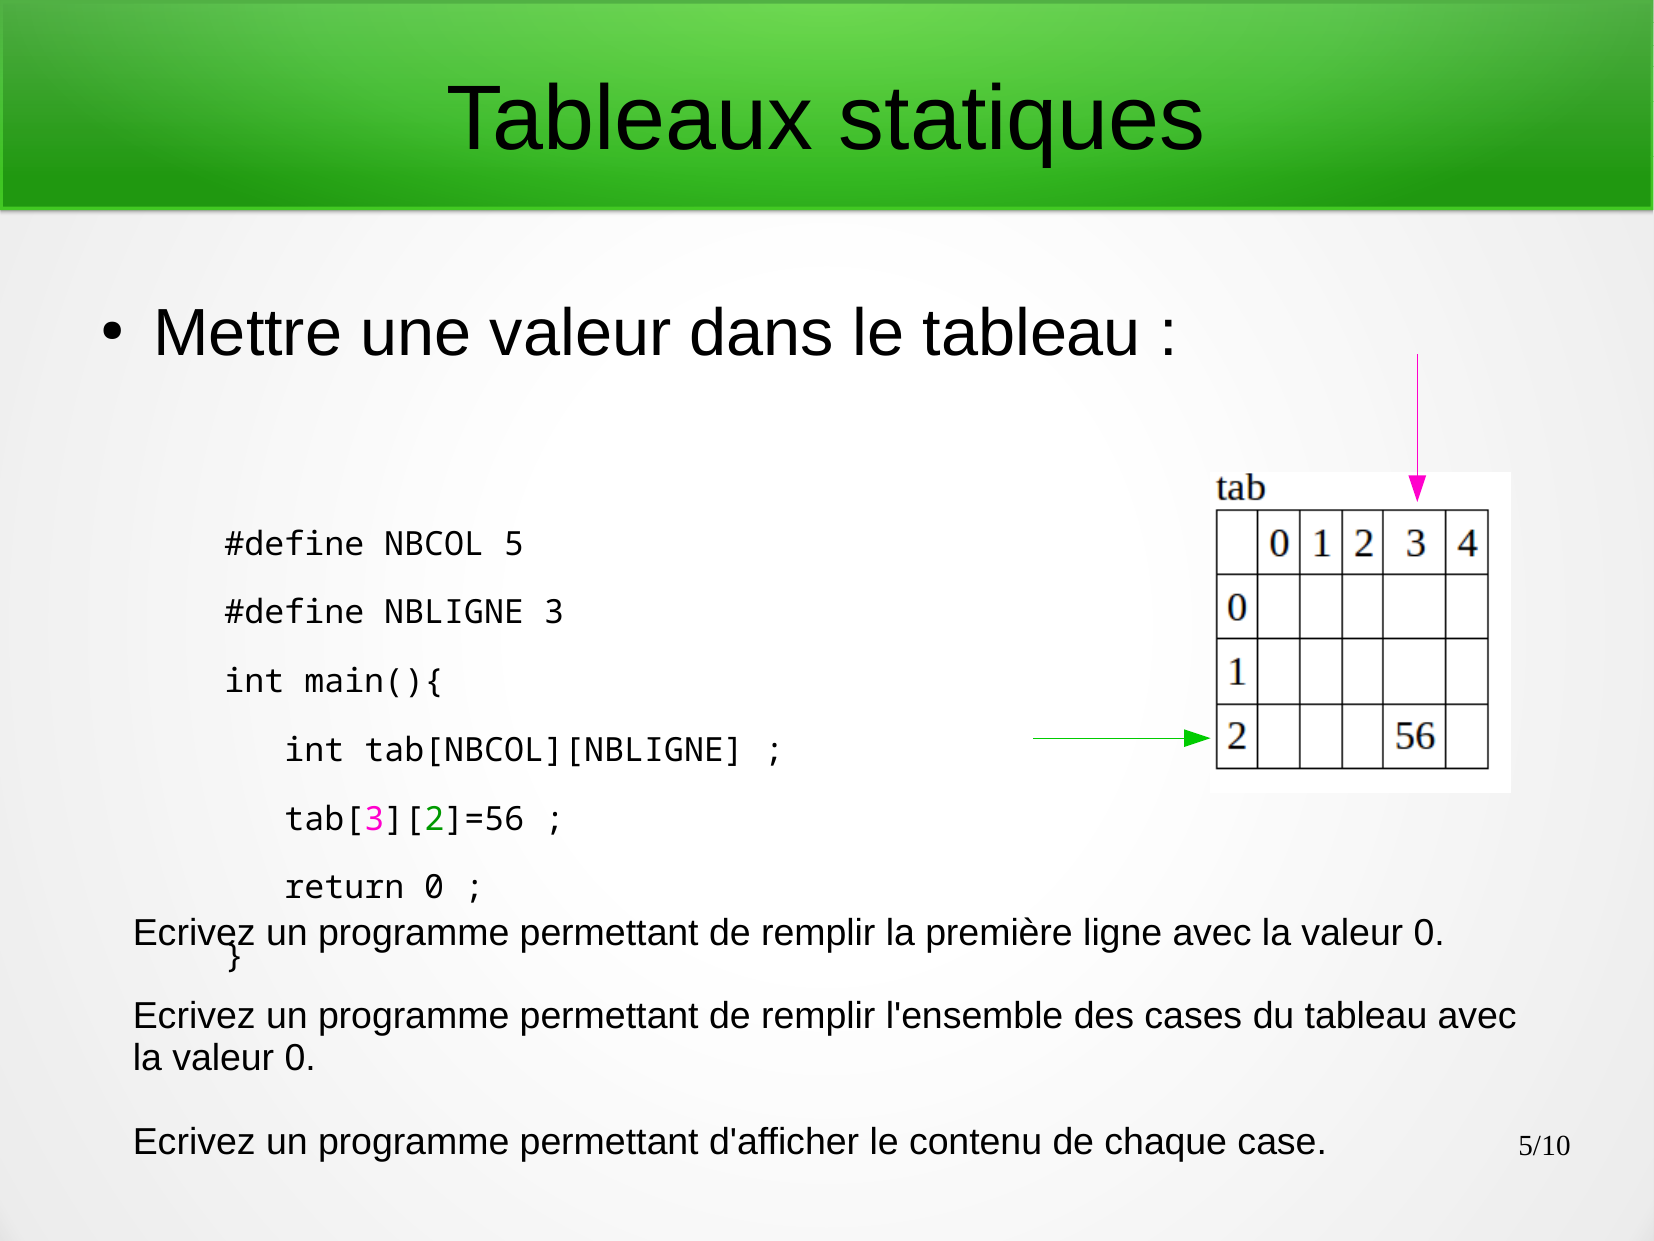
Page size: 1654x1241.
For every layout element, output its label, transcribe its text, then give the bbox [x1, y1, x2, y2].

title Tableaux statiques [82, 47, 1571, 189]
text_box Ecrivez un programme permettant de remplir la première ligne avec la valeur 0. Ecrivez un programme permettant de remplir l'ensemble des cases du tableau avec la valeur 0. Ecrivez un programme permettant d'afficher le contenu de chaque case. [118, 903, 1565, 1171]
list Mettre une valeur dans le tableau : #define NBCOL 5 #define NBLIGNE 3 int main(){ int tab[NBCOL][NBLIGNE] ; tab[3][2]=56 ; return 0 ; } [82, 295, 1571, 1015]
picture [1210, 472, 1511, 793]
